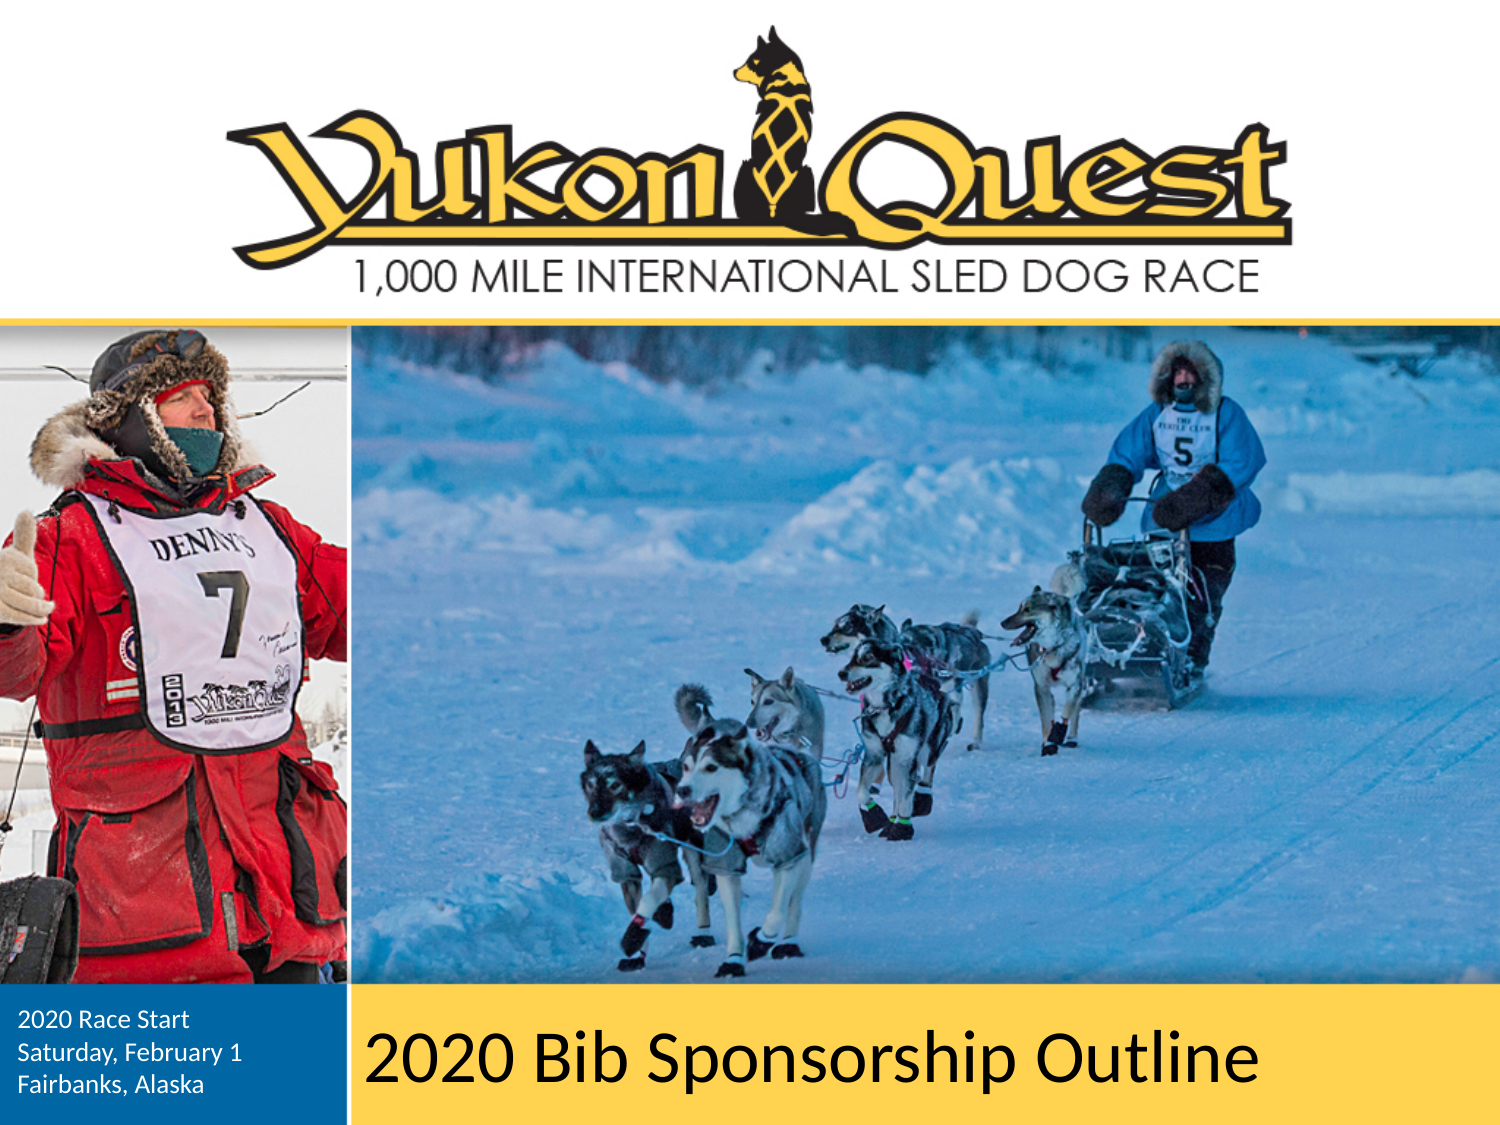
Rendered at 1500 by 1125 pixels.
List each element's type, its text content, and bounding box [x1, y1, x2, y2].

text_box 2020 Race Start Saturday, February 1 Fairbanks, Alaska [2, 980, 349, 1121]
picture [0, 0, 1500, 1125]
title 2020 Bib Sponsorship Outline [348, 980, 1500, 1125]
